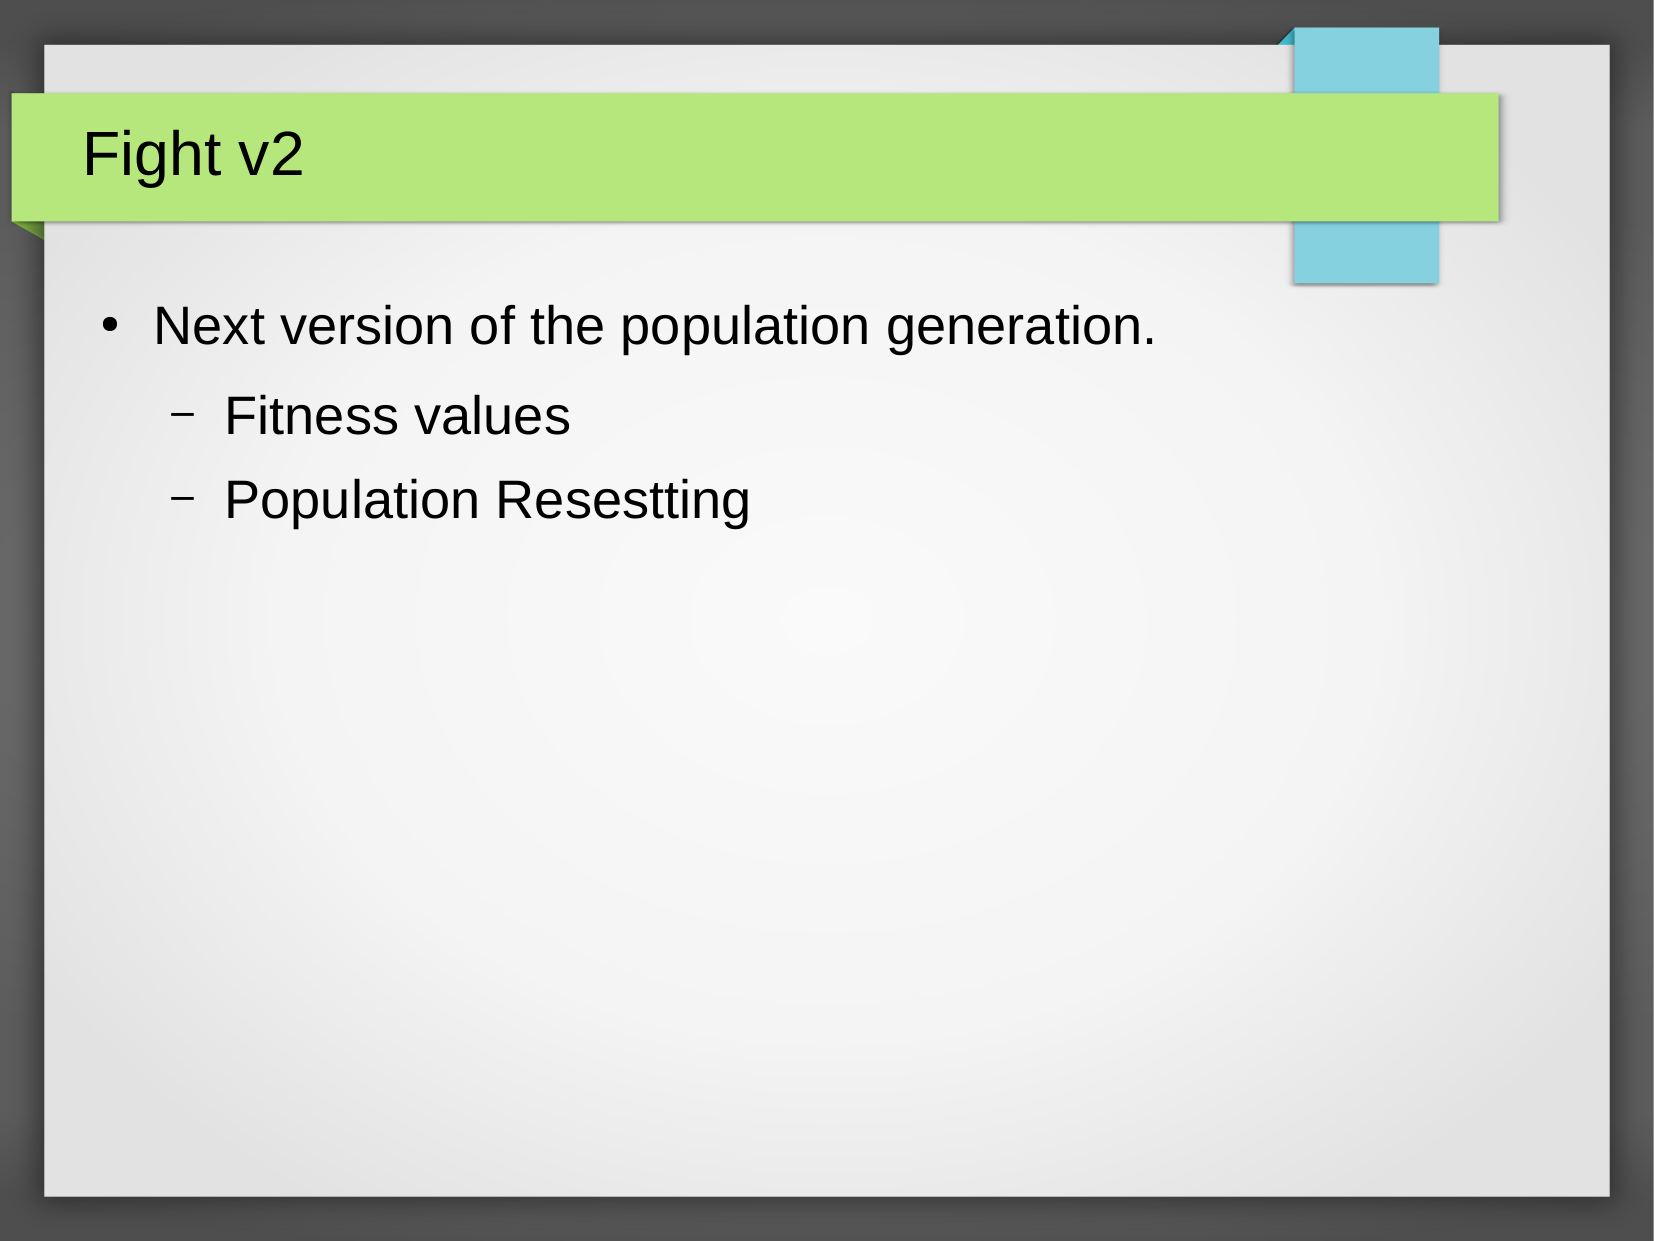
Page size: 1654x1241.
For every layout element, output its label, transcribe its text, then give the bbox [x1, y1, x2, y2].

title Fight v2 [82, 94, 1264, 213]
list Next version of the population generation. Fitness values Population Resestting [82, 295, 1571, 1015]
picture [0, 0, 1654, 1241]
